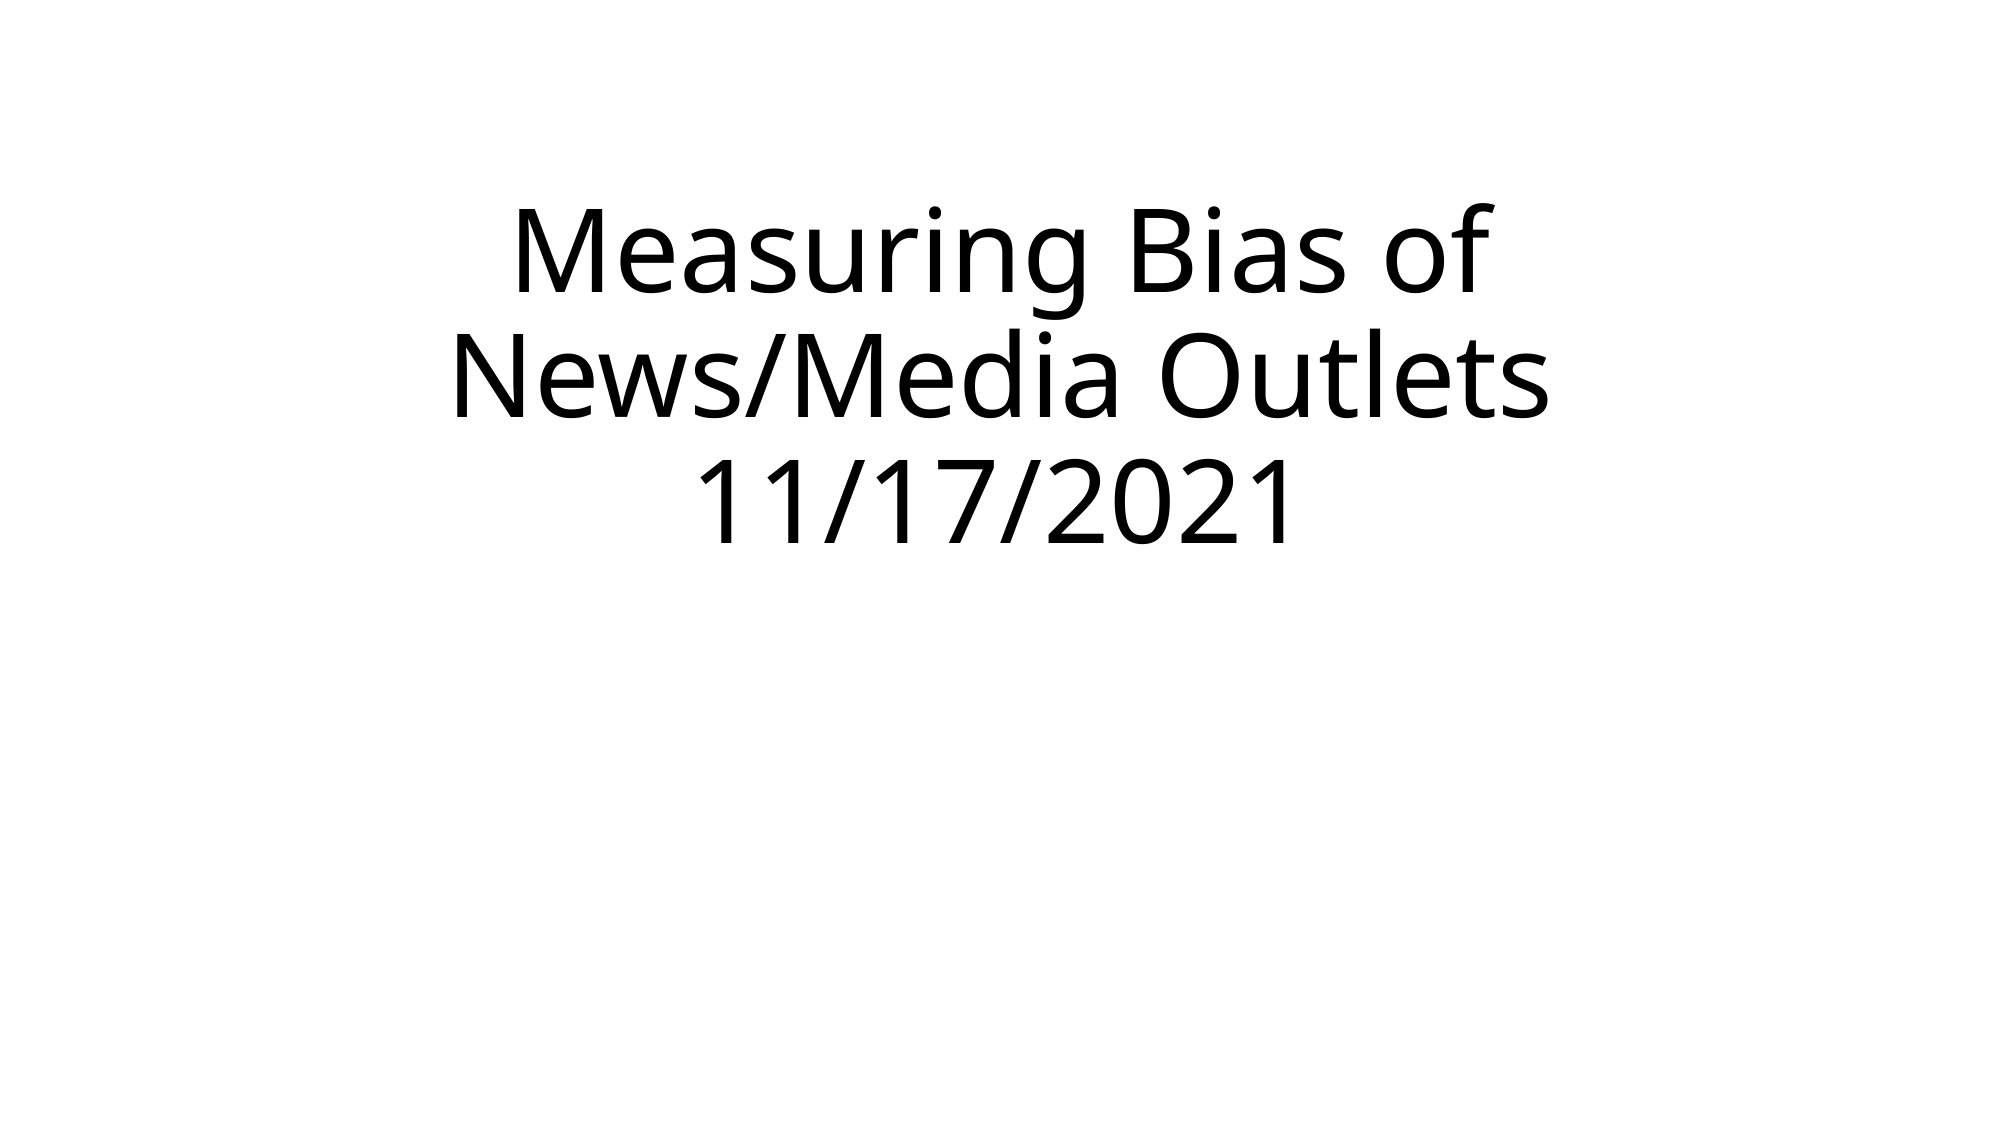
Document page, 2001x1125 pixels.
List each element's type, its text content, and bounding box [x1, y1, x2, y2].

title Measuring Bias of News/Media Outlets 11/17/2021 [249, 184, 1750, 576]
